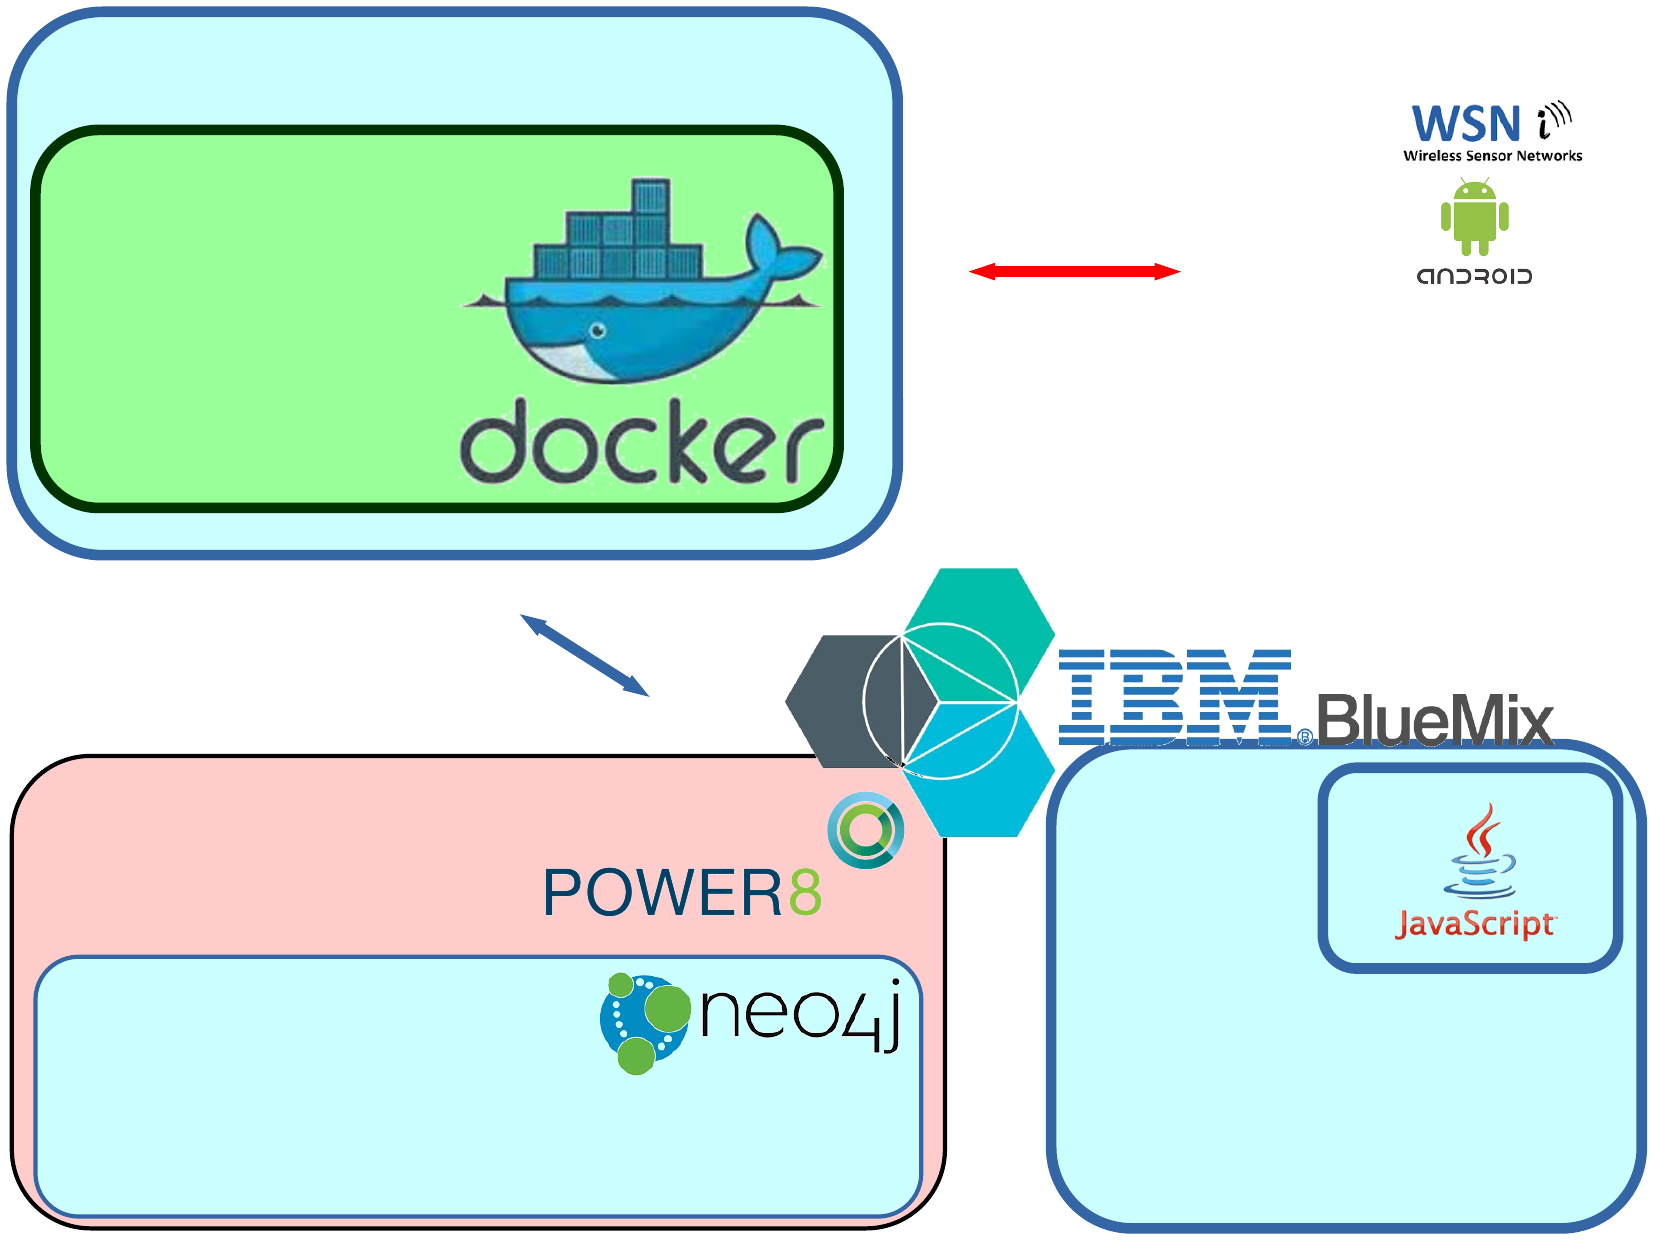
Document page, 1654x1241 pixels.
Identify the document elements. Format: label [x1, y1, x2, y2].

picture [1417, 177, 1532, 284]
text_box [11, 755, 945, 1229]
picture [590, 959, 910, 1087]
text_box [1051, 744, 1642, 1229]
picture [503, 561, 1563, 957]
picture [393, 112, 890, 555]
text_box [11, 11, 898, 556]
picture [1403, 82, 1583, 166]
